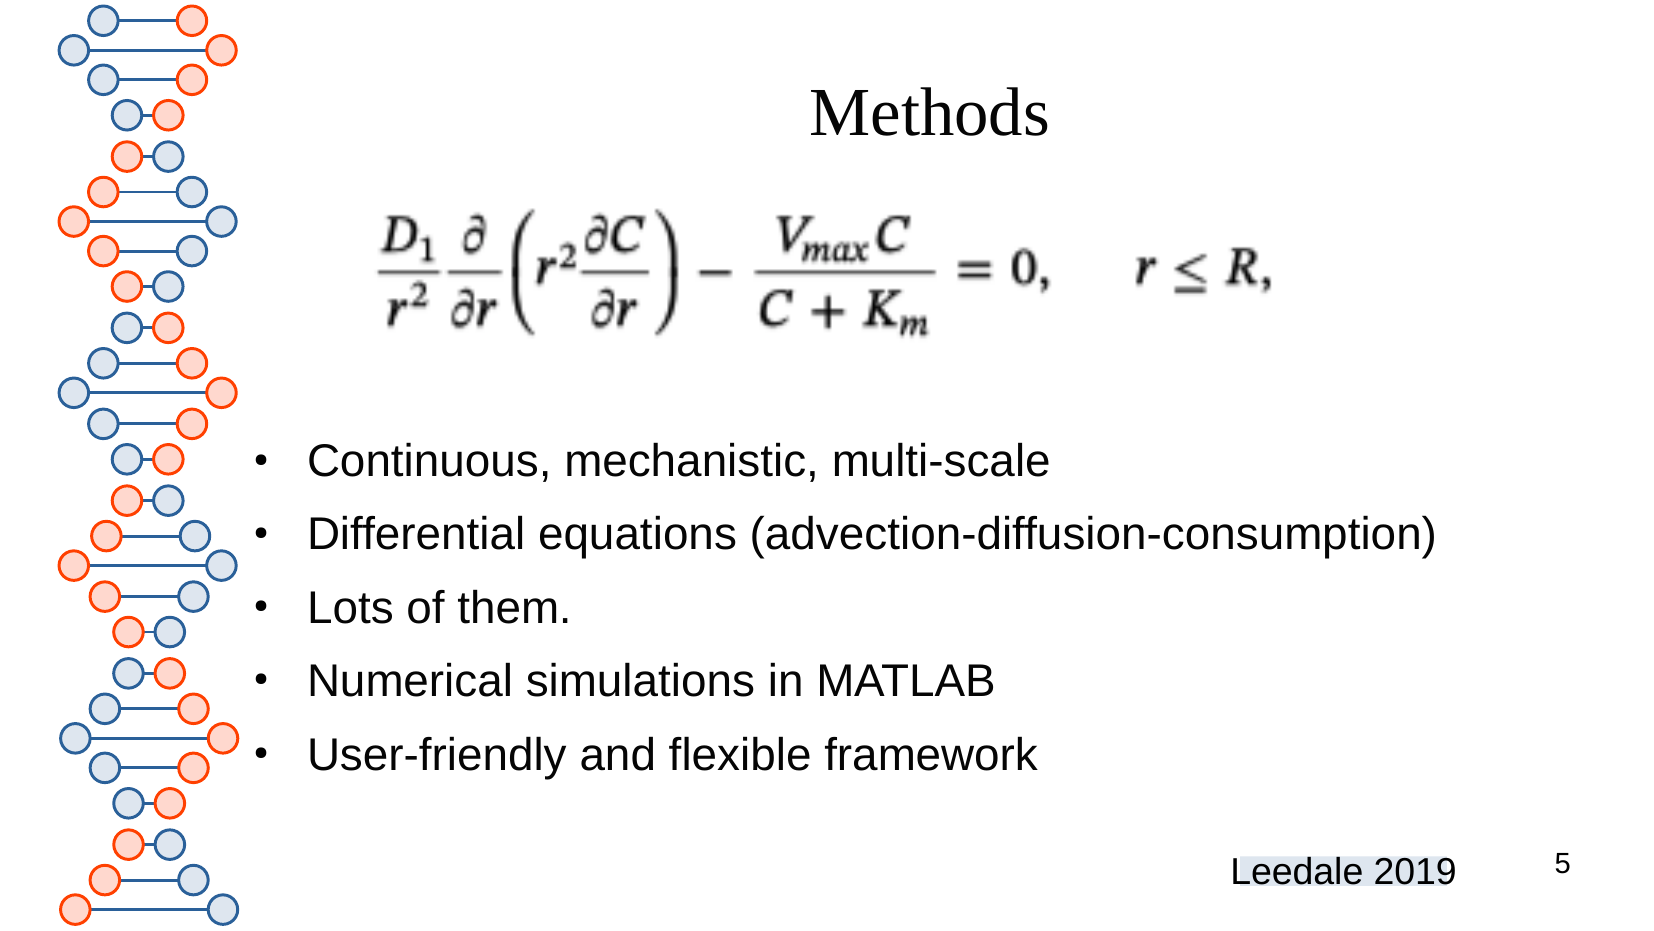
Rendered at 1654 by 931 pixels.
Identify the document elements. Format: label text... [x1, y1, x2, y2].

title Methods [265, 35, 1595, 189]
text_box Leedale 2019 [1240, 856, 1447, 886]
list Continuous, mechanistic, multi-scale Differential equations (advection-diffusion-consumption) Lots of them. Numerical simulations in MATLAB User-friendly and flexible framework [236, 435, 1565, 931]
picture [357, 188, 1300, 355]
